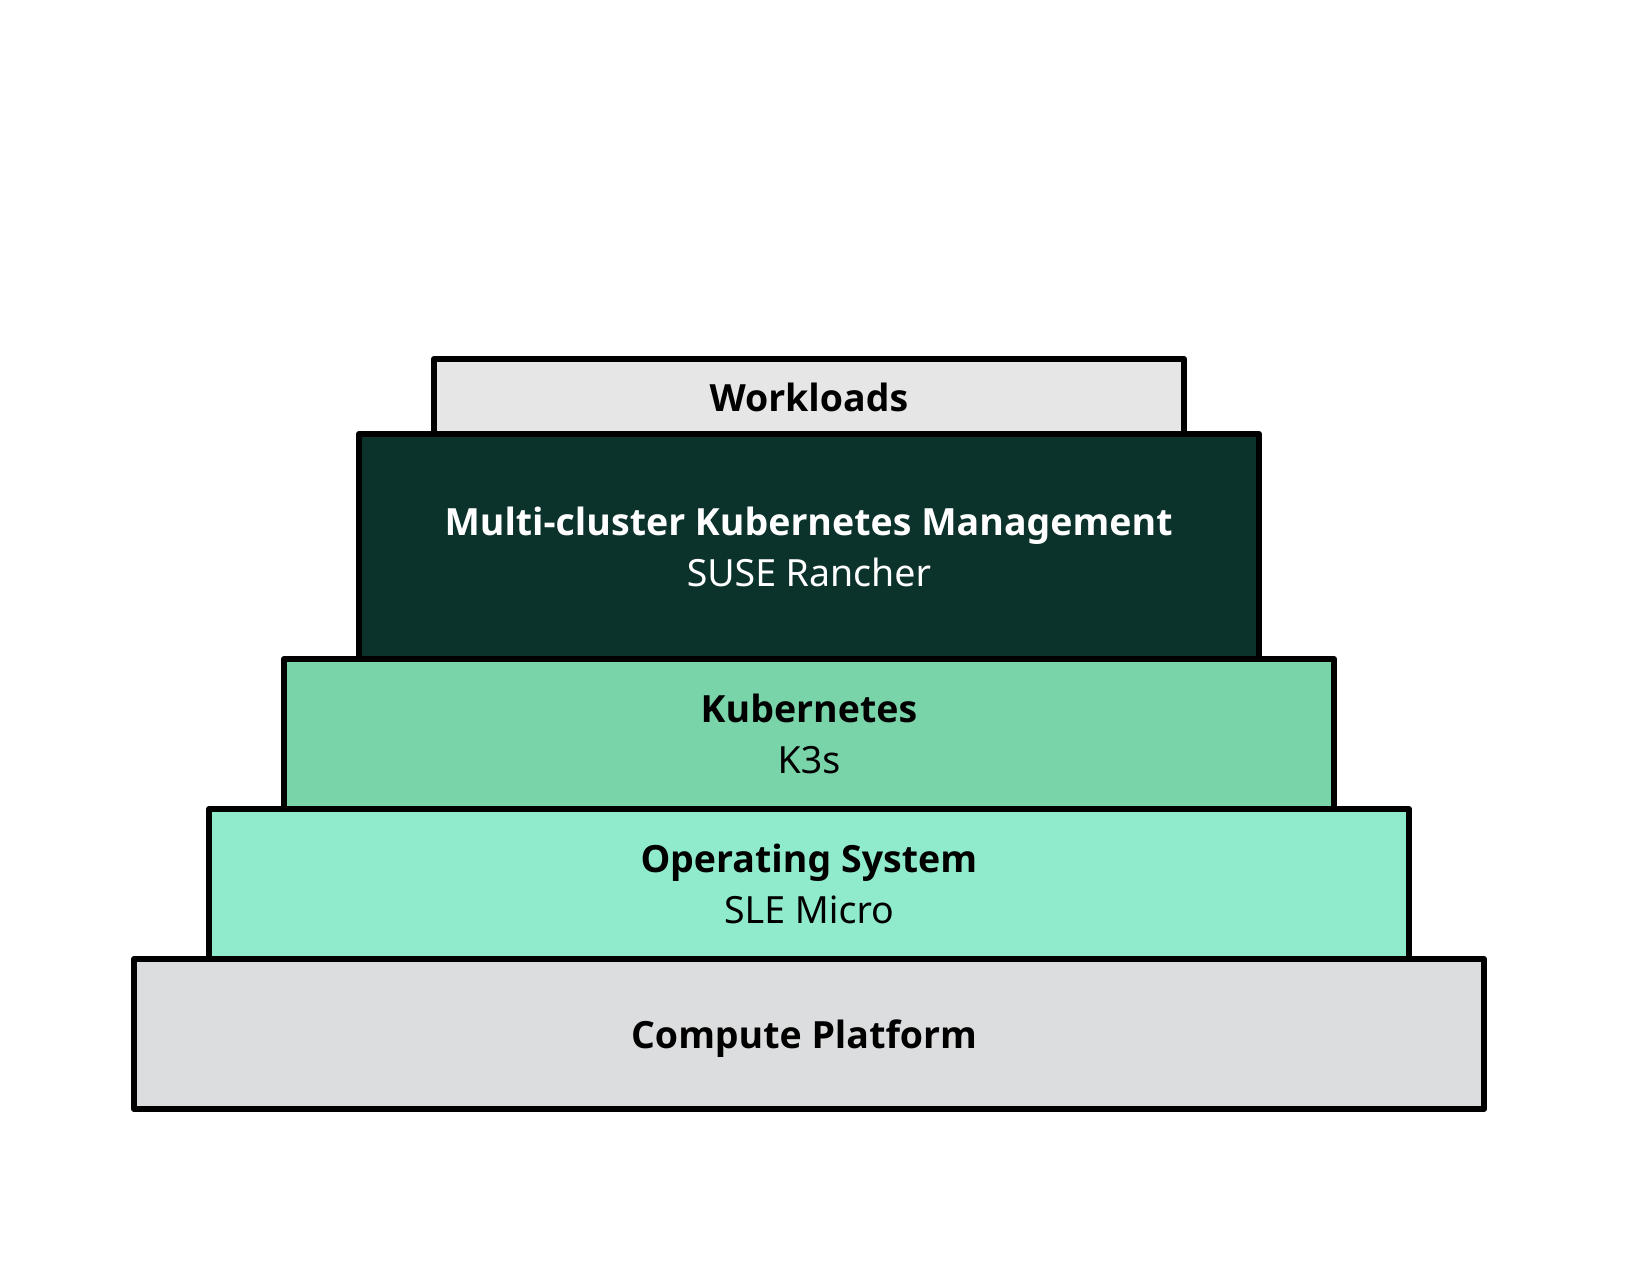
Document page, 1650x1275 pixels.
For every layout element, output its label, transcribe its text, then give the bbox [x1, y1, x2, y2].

text_box Kubernetes K3s [284, 659, 1335, 810]
text_box Compute Platform [134, 959, 1485, 1110]
text_box Multi-cluster Kubernetes Management SUSE Rancher [359, 434, 1260, 660]
text_box Operating System SLE Micro [209, 809, 1410, 960]
text_box Workloads [434, 359, 1185, 435]
